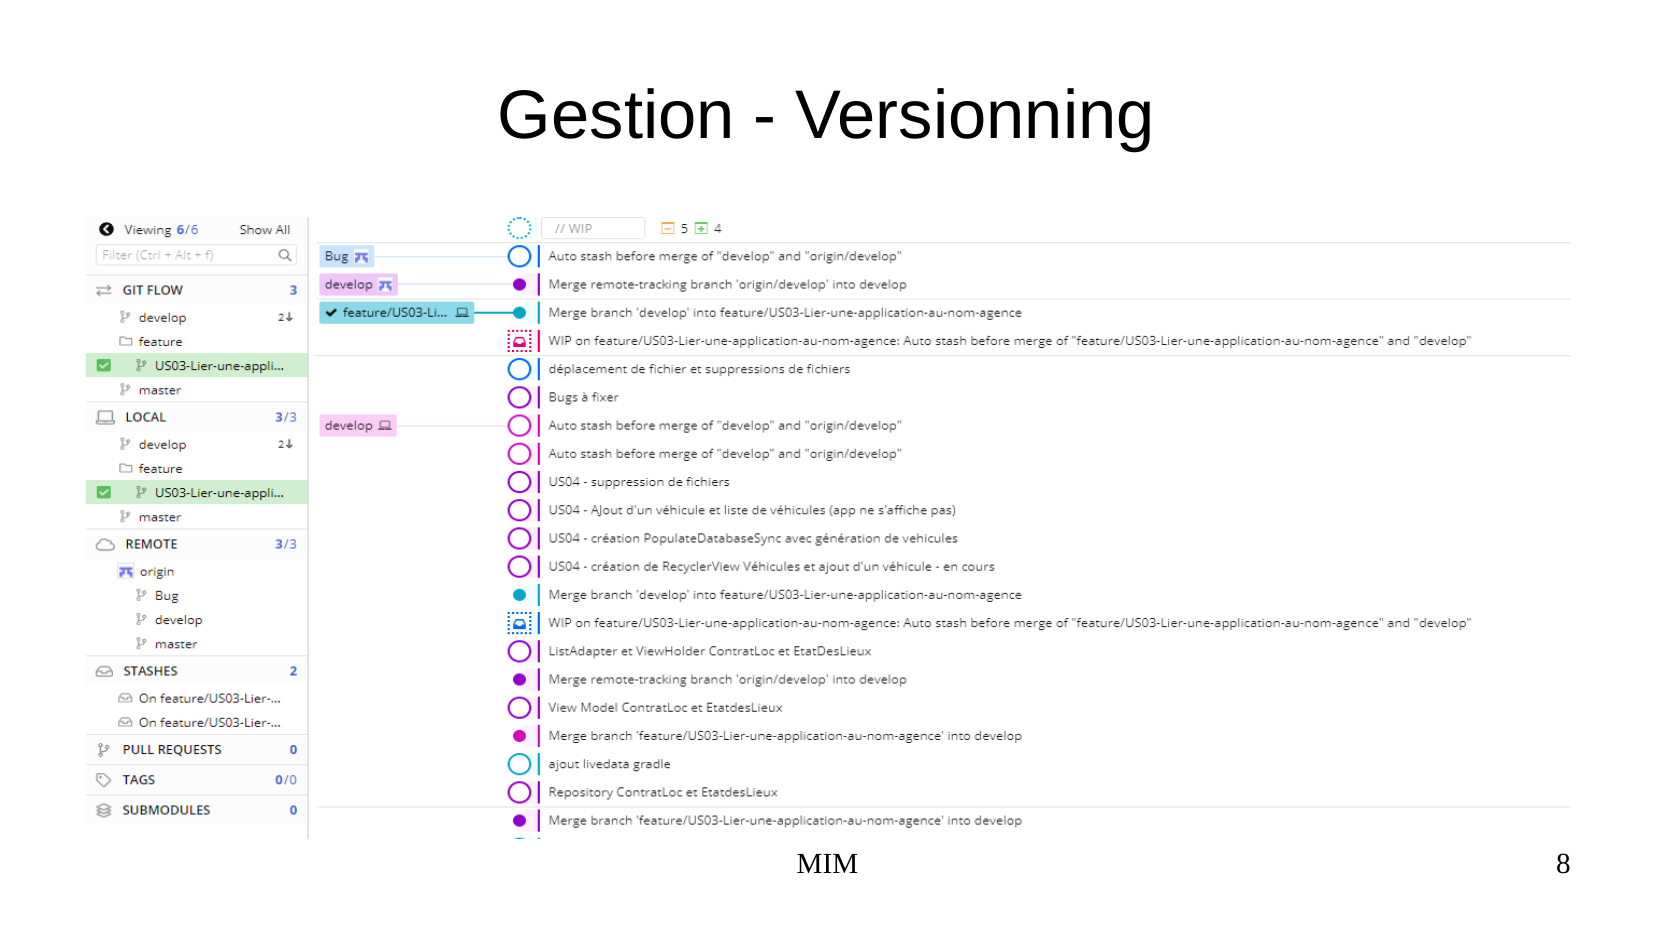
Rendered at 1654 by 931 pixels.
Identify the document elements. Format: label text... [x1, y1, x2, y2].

picture [85, 217, 1571, 839]
title Gestion - Versionning [82, 37, 1571, 193]
